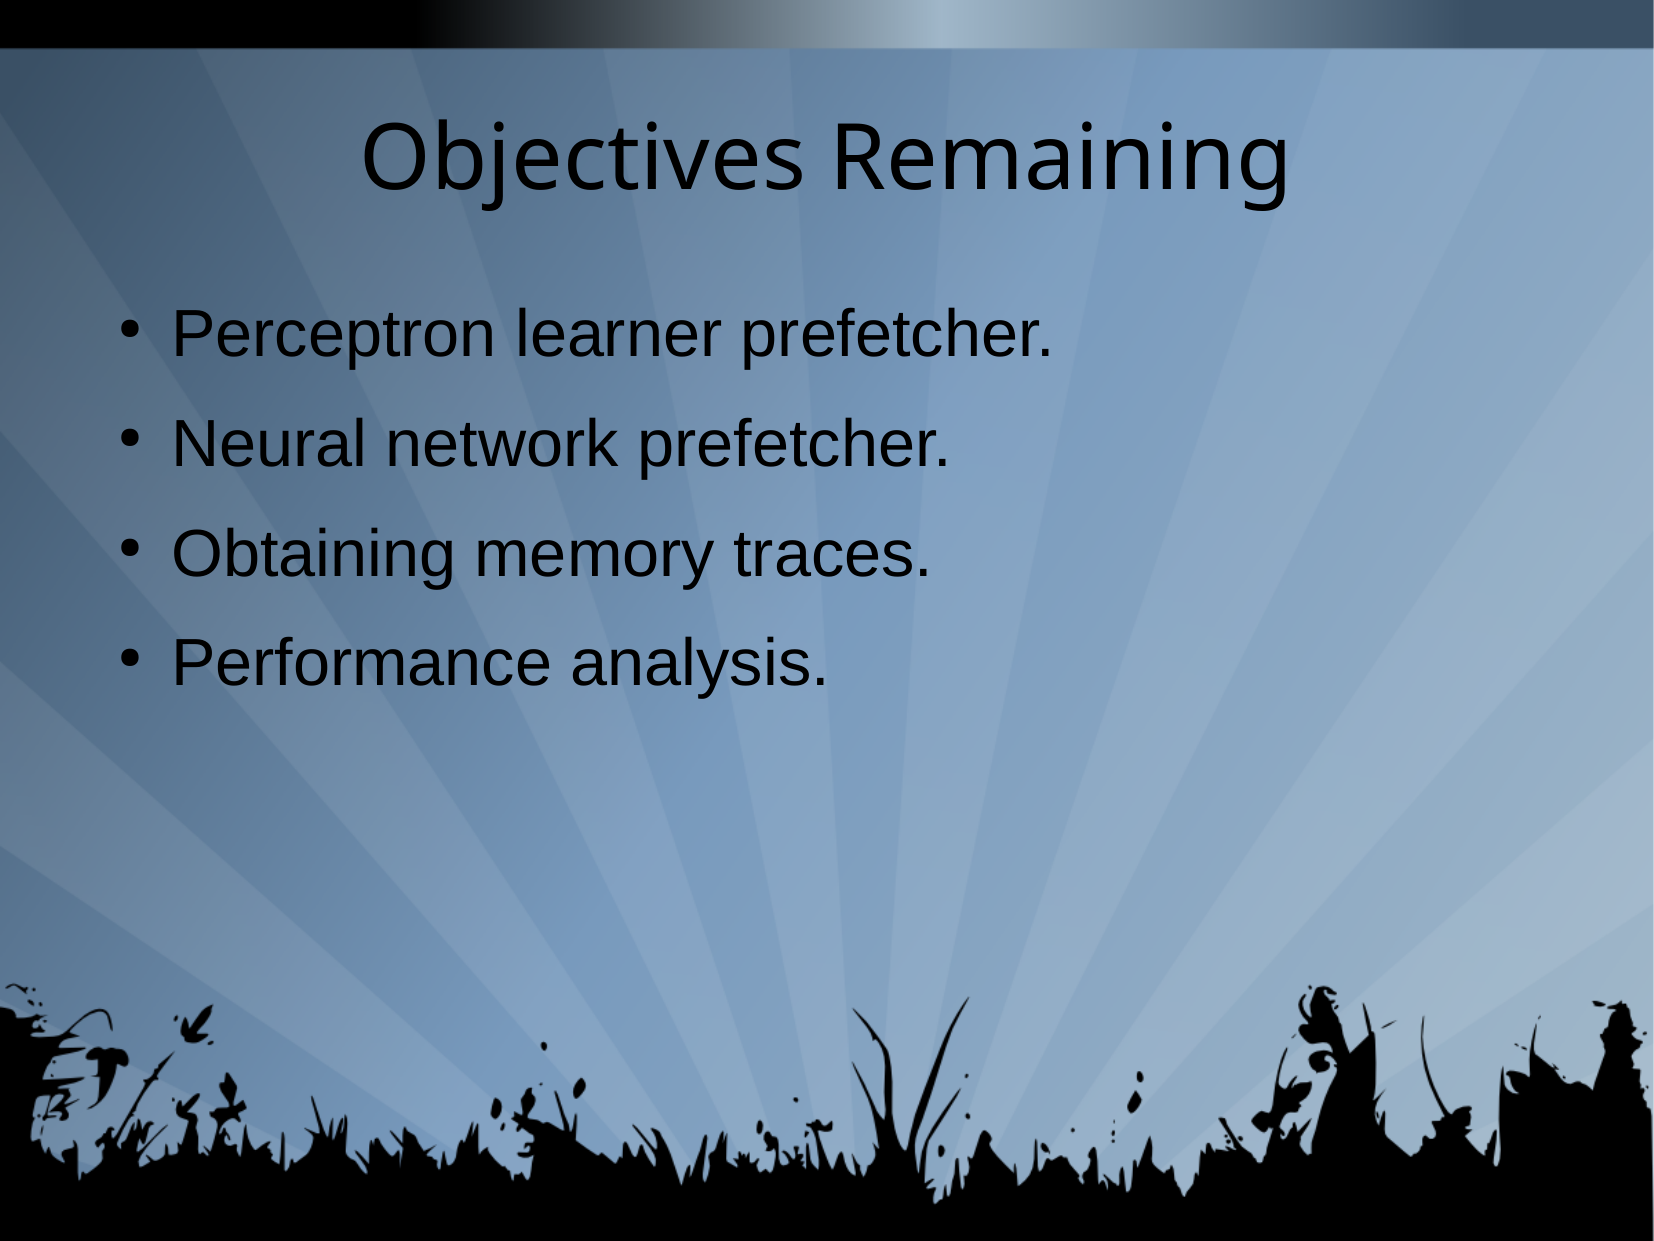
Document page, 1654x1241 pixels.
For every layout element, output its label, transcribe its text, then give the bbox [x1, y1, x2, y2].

title Objectives Remaining [82, 49, 1571, 257]
list Perceptron learner prefetcher. Neural network prefetcher. Obtaining memory traces. Performance analysis. [82, 290, 1571, 1010]
